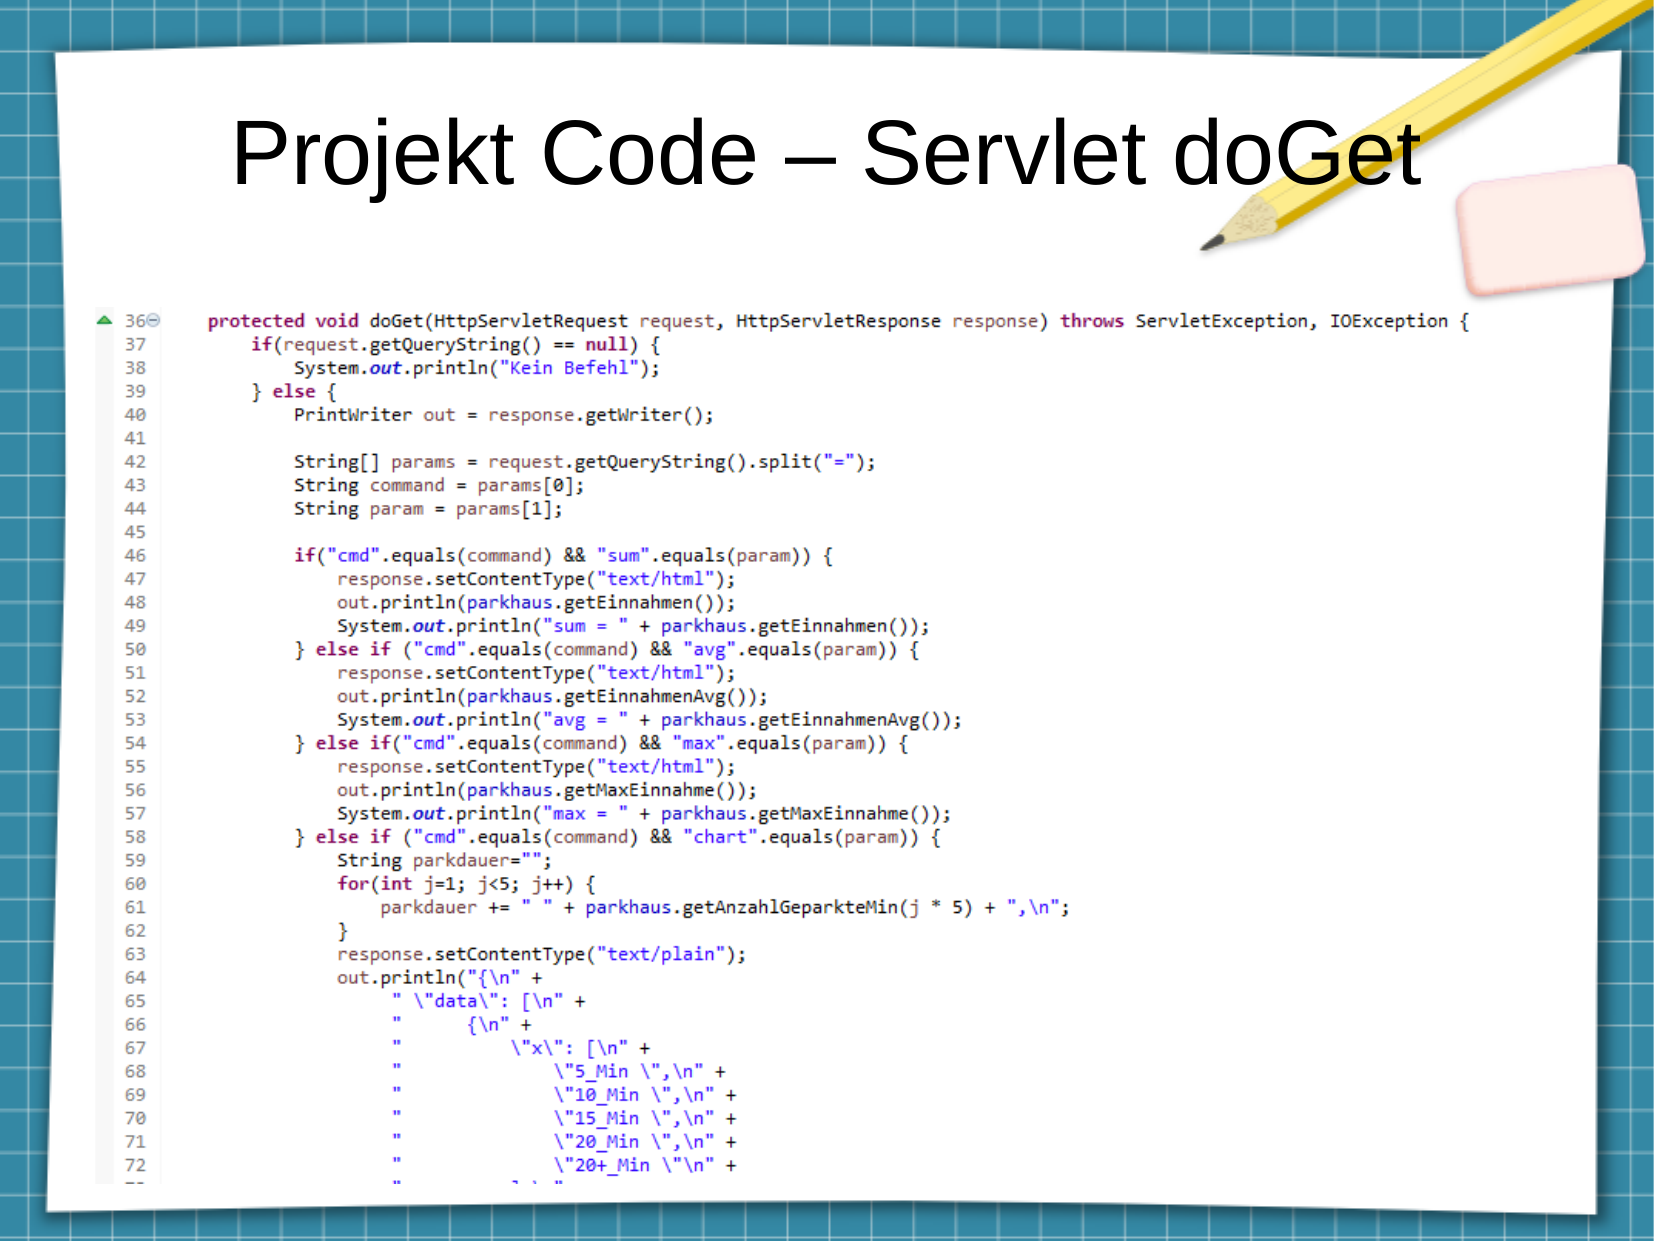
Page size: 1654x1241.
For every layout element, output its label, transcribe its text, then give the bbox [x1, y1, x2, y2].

title Projekt Code – Servlet doGet [82, 49, 1571, 257]
picture [0, 0, 1654, 1241]
